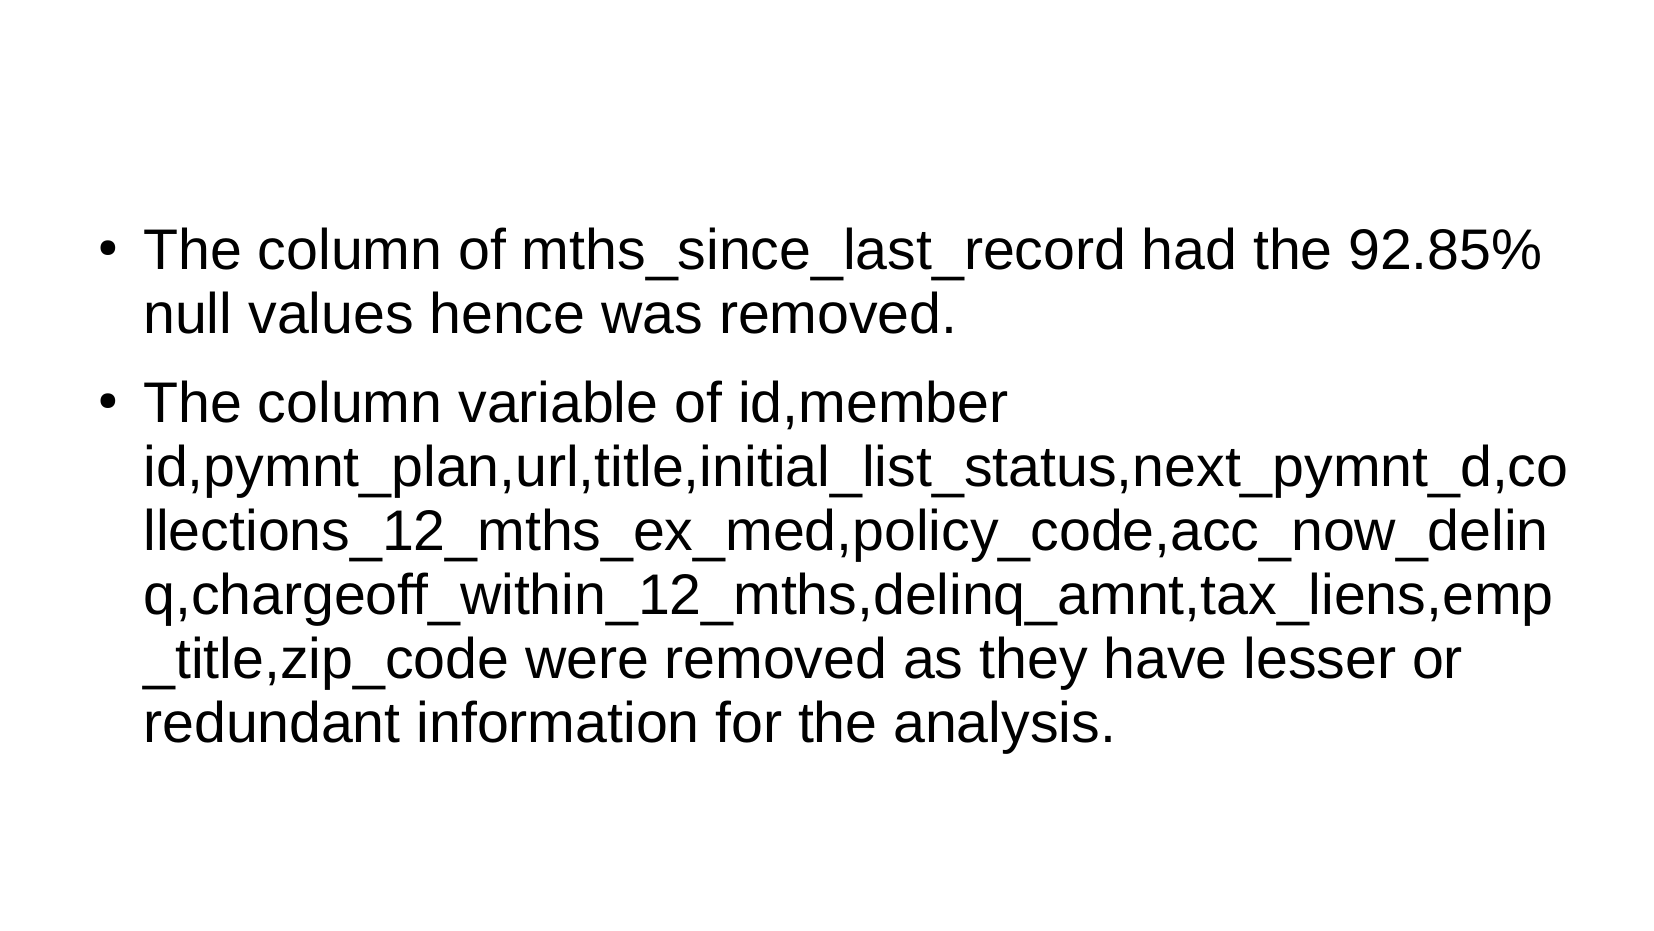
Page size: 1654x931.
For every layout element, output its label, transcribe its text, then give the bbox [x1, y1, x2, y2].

list The column of mths_since_last_record had the 92.85% null values hence was removed. The column variable of id,member id,pymnt_plan,url,title,initial_list_status,next_pymnt_d,collections_12_mths_ex_med,policy_code,acc_now_delinq,chargeoff_within_12_mths,delinq_amnt,tax_liens,emp_title,zip_code were removed as they have lesser or redundant information for the analysis. [82, 217, 1571, 758]
